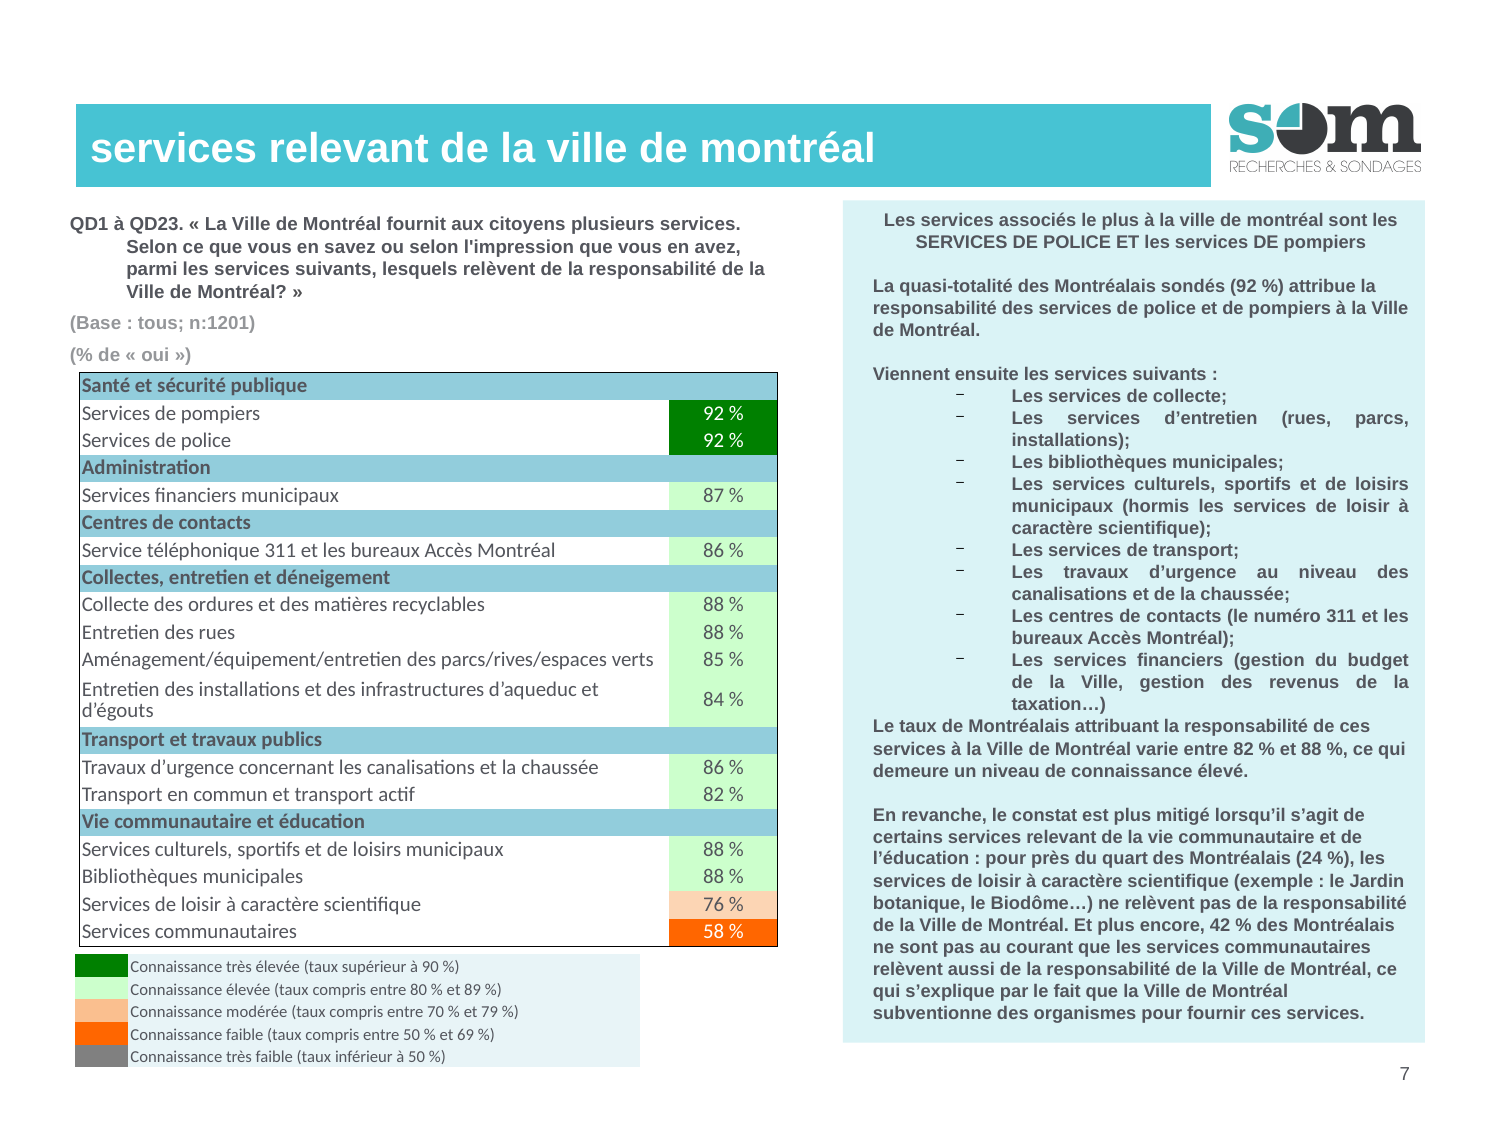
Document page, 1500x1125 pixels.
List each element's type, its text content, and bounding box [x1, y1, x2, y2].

slide_number <numéro> [1074, 1042, 1425, 1103]
table_cell Services communautaires [80, 919, 669, 946]
table_cell Transport et travaux publics [80, 727, 669, 754]
table_cell Collectes, entretien et déneigement [80, 565, 669, 592]
table_cell [75, 977, 128, 999]
table_cell 88 % [669, 836, 777, 864]
table_cell Services de police [80, 428, 669, 455]
table_cell Services financiers municipaux [80, 482, 669, 510]
table_cell Administration [80, 455, 669, 482]
table_cell Collecte des ordures et des matières recyclables [80, 592, 669, 619]
table_cell [669, 455, 777, 482]
table_cell Service téléphonique 311 et les bureaux Accès Montréal [80, 537, 669, 565]
table_cell Travaux d’urgence concernant les canalisations et la chaussée [80, 754, 669, 782]
table_cell [75, 1045, 128, 1067]
table_cell Connaissance modérée (taux compris entre 70 % et 79 %) [128, 999, 640, 1022]
table_cell 85 % [669, 647, 777, 674]
table_cell [669, 727, 777, 754]
table_header Santé et sécurité publique [80, 373, 669, 400]
table_cell Services culturels, sportifs et de loisirs municipaux [80, 836, 669, 864]
table_cell 86 % [669, 754, 777, 782]
table_cell Services de loisir à caractère scientifique [80, 891, 669, 919]
text_box QD1 à QD23. « La Ville de Montréal fournit aux citoyens plusieurs services. Selon ce que vous en savez ou selon l'impression que vous en avez, parmi les services suivants, lesquels relèvent de la responsabilité de la Ville de Montréal? » (Base : tous; n:1201) (% de « oui ») [54, 204, 801, 387]
table_cell 84 % [669, 674, 777, 727]
table_cell Connaissance élevée (taux compris entre 80 % et 89 %) [128, 977, 640, 999]
table_cell 88 % [669, 864, 777, 891]
table_cell Transport en commun et transport actif [80, 782, 669, 809]
table_cell Vie communautaire et éducation [80, 809, 669, 836]
table_cell Centres de contacts [80, 510, 669, 537]
table_cell Services de pompiers [80, 400, 669, 428]
table_cell Entretien des installations et des infrastructures d’aqueduc et d’égouts [80, 674, 669, 727]
table_header [75, 954, 128, 977]
table_cell [669, 565, 777, 592]
table_cell [75, 1022, 128, 1045]
table_cell 58 % [669, 919, 777, 946]
table_cell Aménagement/équipement/entretien des parcs/rives/espaces verts [80, 647, 669, 674]
list Les services associés le plus à la ville de montréal sont les SERVICES DE POLICE ET les services DE pompiers La quasi-totalité des Montréalais sondés (92 %) attribue la responsabilité des services de police et de pompiers à la Ville de Montréal. Viennent ensuite les services suivants : Les services de collecte; Les services d’entretien (rues, parcs, installations); Les bibliothèques municipales; Les services culturels, sportifs et de loisirs municipaux (hormis les services de loisir à caractère scientifique); Les services de transport; Les travaux d’urgence au niveau des canalisations et de la chaussée; Les centres de contacts (le numéro 311 et les bureaux Accès Montréal); Les services financiers (gestion du budget de la Ville, gestion des revenus de la taxation…) Le taux de Montréalais attribuant la responsabilité de ces services à la Ville de Montréal varie entre 82 % et 88 %, ce qui demeure un niveau de connaissance élevé. En revanche, le constat est plus mitigé lorsqu’il s’agit de certains services relevant de la vie communautaire et de l’éducation : pour près du quart des Montréalais (24 %), les services de loisir à caractère scientifique (exemple : le Jardin botanique, le Biodôme…) ne relèvent pas de la responsabilité de la Ville de Montréal. Et plus encore, 42 % des Montréalais ne sont pas au courant que les services communautaires relèvent aussi de la responsabilité de la Ville de Montréal, ce qui s’explique par le fait que la Ville de Montréal subventionne des organismes pour fournir ces services. [842, 200, 1425, 1043]
table_cell 88 % [669, 619, 777, 647]
table_cell 92 % [669, 428, 777, 455]
table_cell Connaissance très faible (taux inférieur à 50 %) [128, 1045, 640, 1067]
table_cell 92 % [669, 400, 777, 428]
table_cell Entretien des rues [80, 619, 669, 647]
table_header Connaissance très élevée (taux supérieur à 90 %) [128, 954, 640, 977]
table_cell [669, 809, 777, 836]
title services relevant de la ville de montréal [75, 103, 1212, 188]
table_cell 88 % [669, 592, 777, 619]
table_cell Connaissance faible (taux compris entre 50 % et 69 %) [128, 1022, 640, 1045]
table_header [669, 373, 777, 400]
table_cell 76 % [669, 891, 777, 919]
table_cell Bibliothèques municipales [80, 864, 669, 891]
table_cell [75, 999, 128, 1022]
table_cell 87 % [669, 482, 777, 510]
table_cell 82 % [669, 782, 777, 809]
table_cell 86 % [669, 537, 777, 565]
picture [1229, 103, 1421, 172]
table_cell [669, 510, 777, 537]
